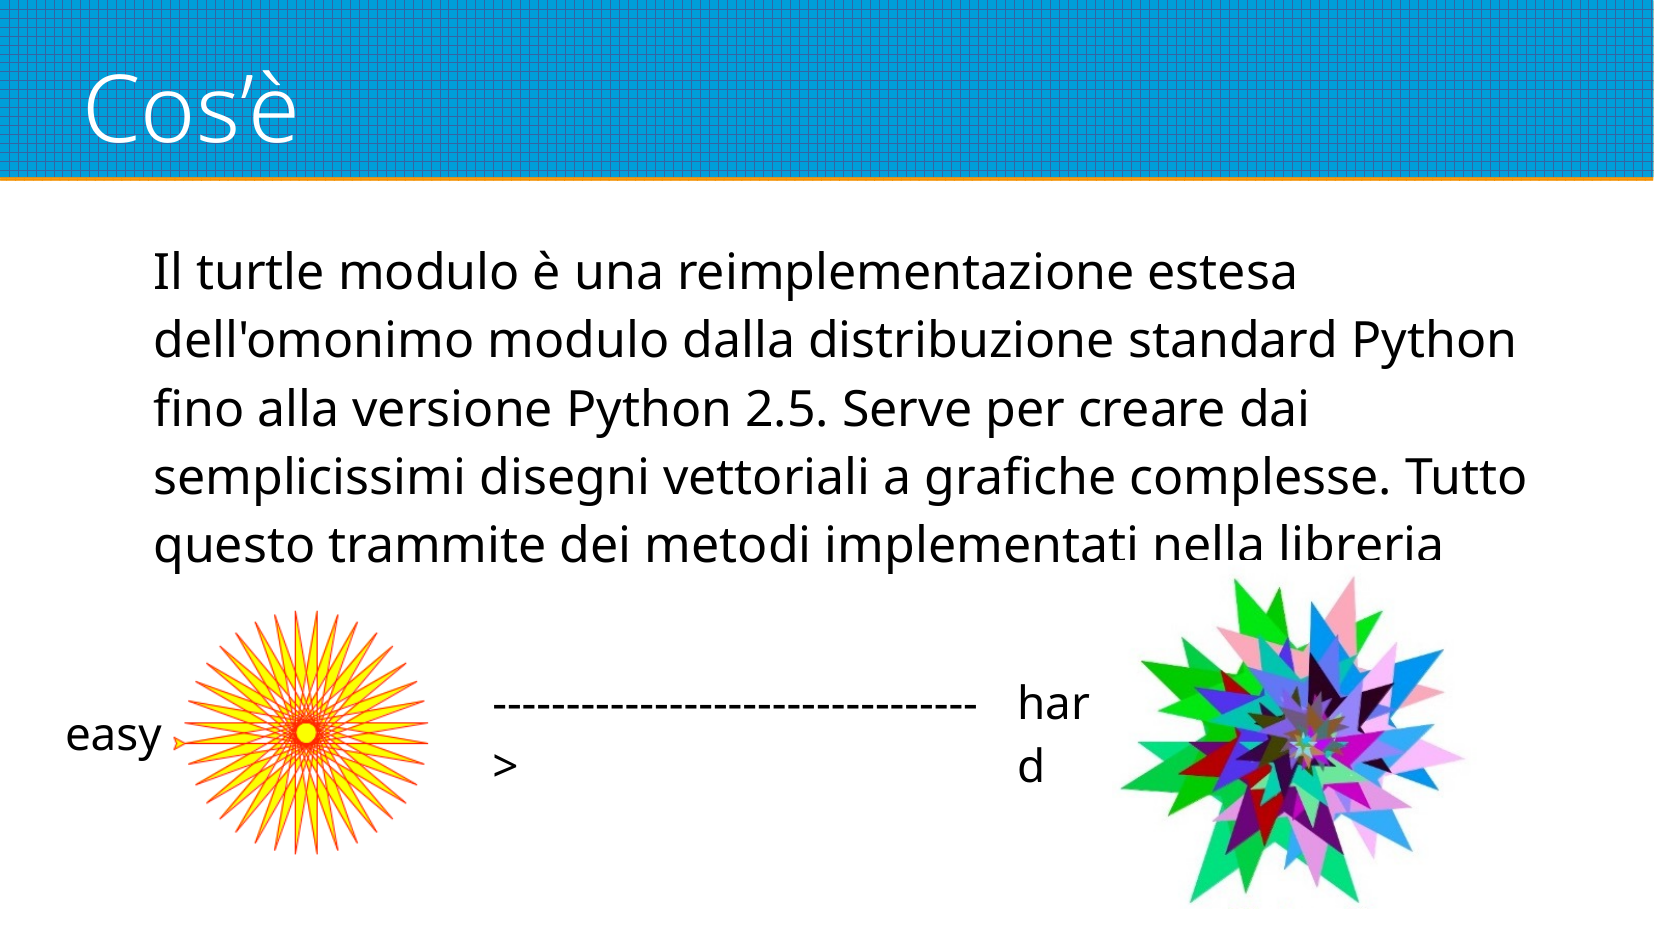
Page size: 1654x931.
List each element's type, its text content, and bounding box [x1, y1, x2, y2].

text_box easy [59, 698, 237, 768]
picture [1112, 560, 1477, 909]
picture [147, 583, 450, 886]
text_box ---------------------------------> [486, 698, 1012, 768]
text_box hard [1012, 698, 1113, 768]
list Il turtle modulo è una reimplementazione estesa dell'omonimo modulo dalla distribuzione standard Python fino alla versione Python 2.5. Serve per creare dai semplicissimi disegni vettoriali a grafiche complesse. Tutto questo trammite dei metodi implementati nella libreria Turtle. [82, 236, 1563, 811]
title Cos’è [82, 14, 1571, 171]
